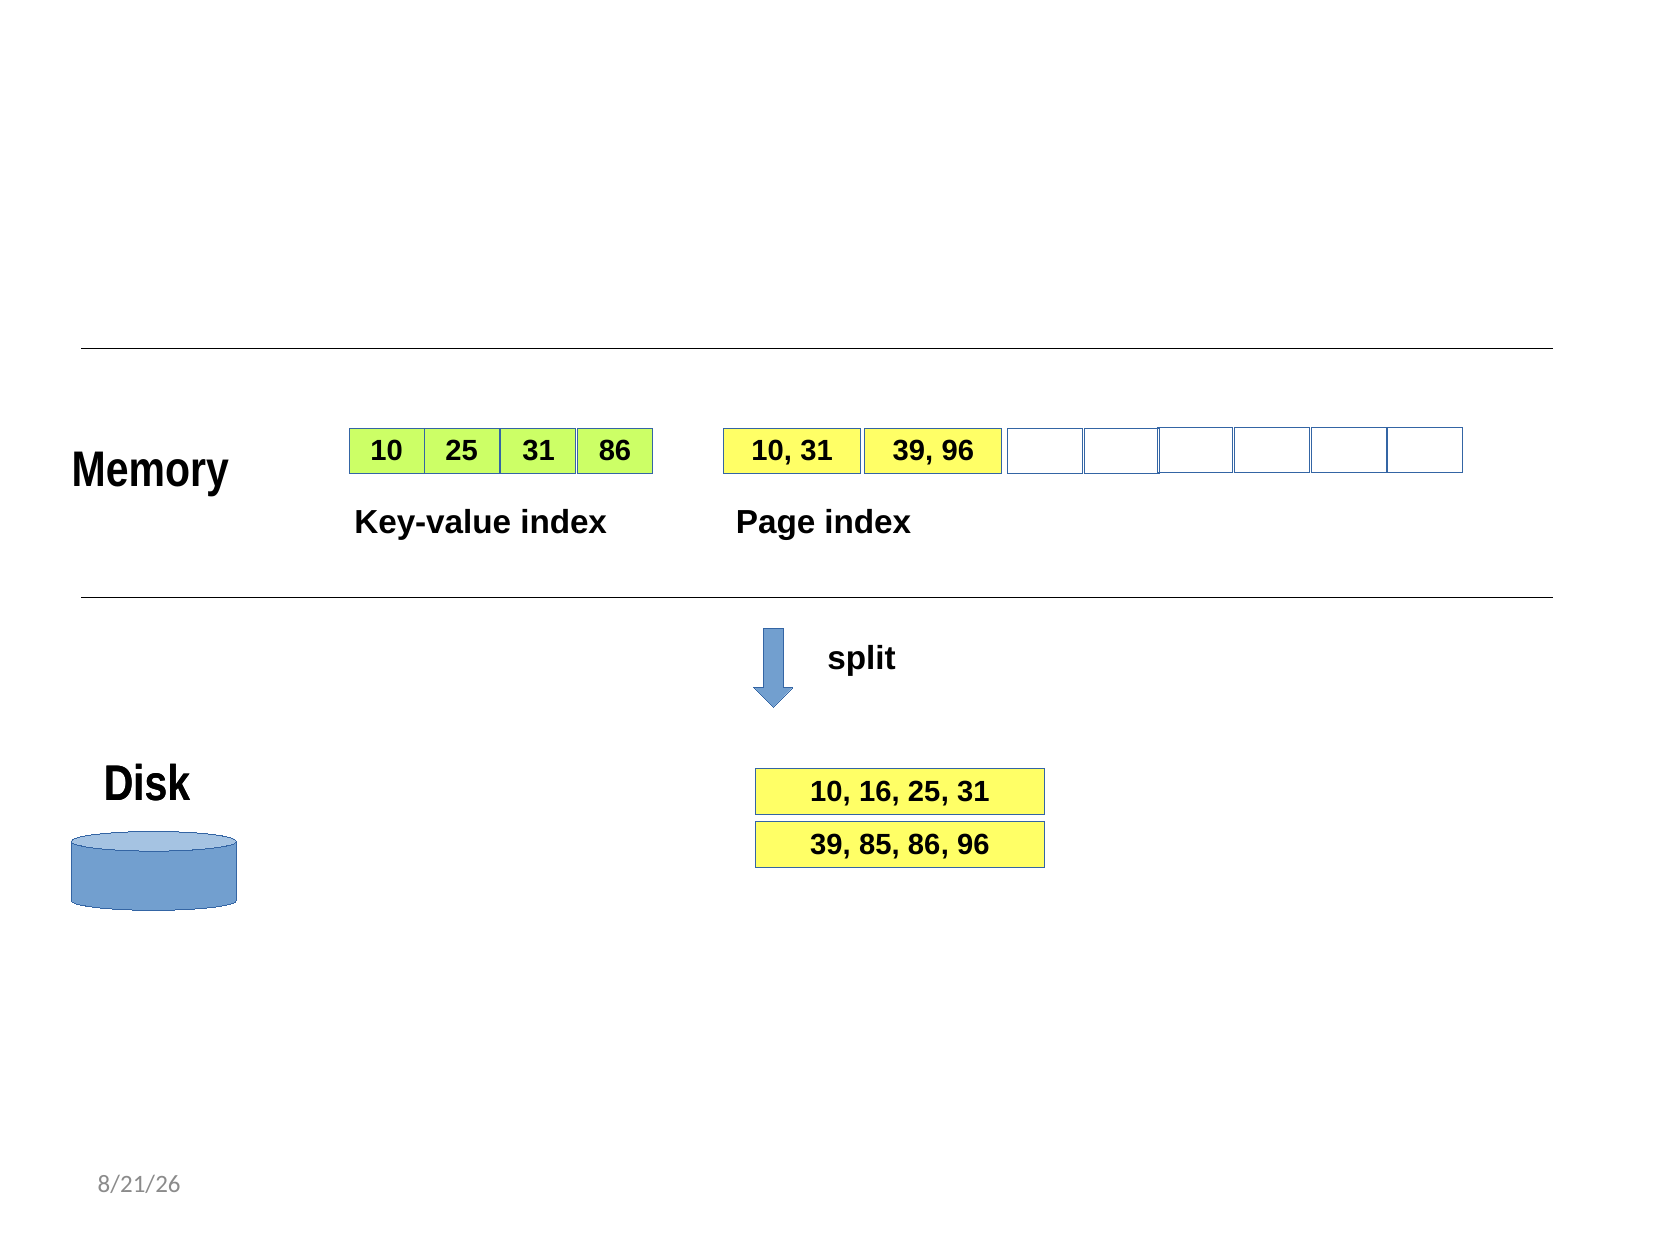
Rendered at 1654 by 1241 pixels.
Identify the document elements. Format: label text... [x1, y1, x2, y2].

text_box Key-value index [339, 496, 664, 567]
text_box [71, 843, 237, 911]
text_box 10 [349, 428, 424, 474]
text_box split [812, 632, 1137, 703]
text_box 31 [500, 428, 576, 474]
text_box [753, 628, 793, 708]
text_box Page index [721, 496, 1045, 567]
text_box 86 [577, 428, 653, 474]
text_box 7 [71, 835, 234, 852]
text_box 25 [424, 428, 500, 474]
text_box 10, 16, 25, 31 [755, 768, 1045, 815]
text_box Memory [56, 431, 323, 529]
text_box 10, 31 [723, 428, 861, 474]
text_box 39, 85, 86, 96 [755, 821, 1045, 868]
text_box 39, 96 [864, 428, 1002, 474]
text_box Disk [89, 746, 269, 844]
